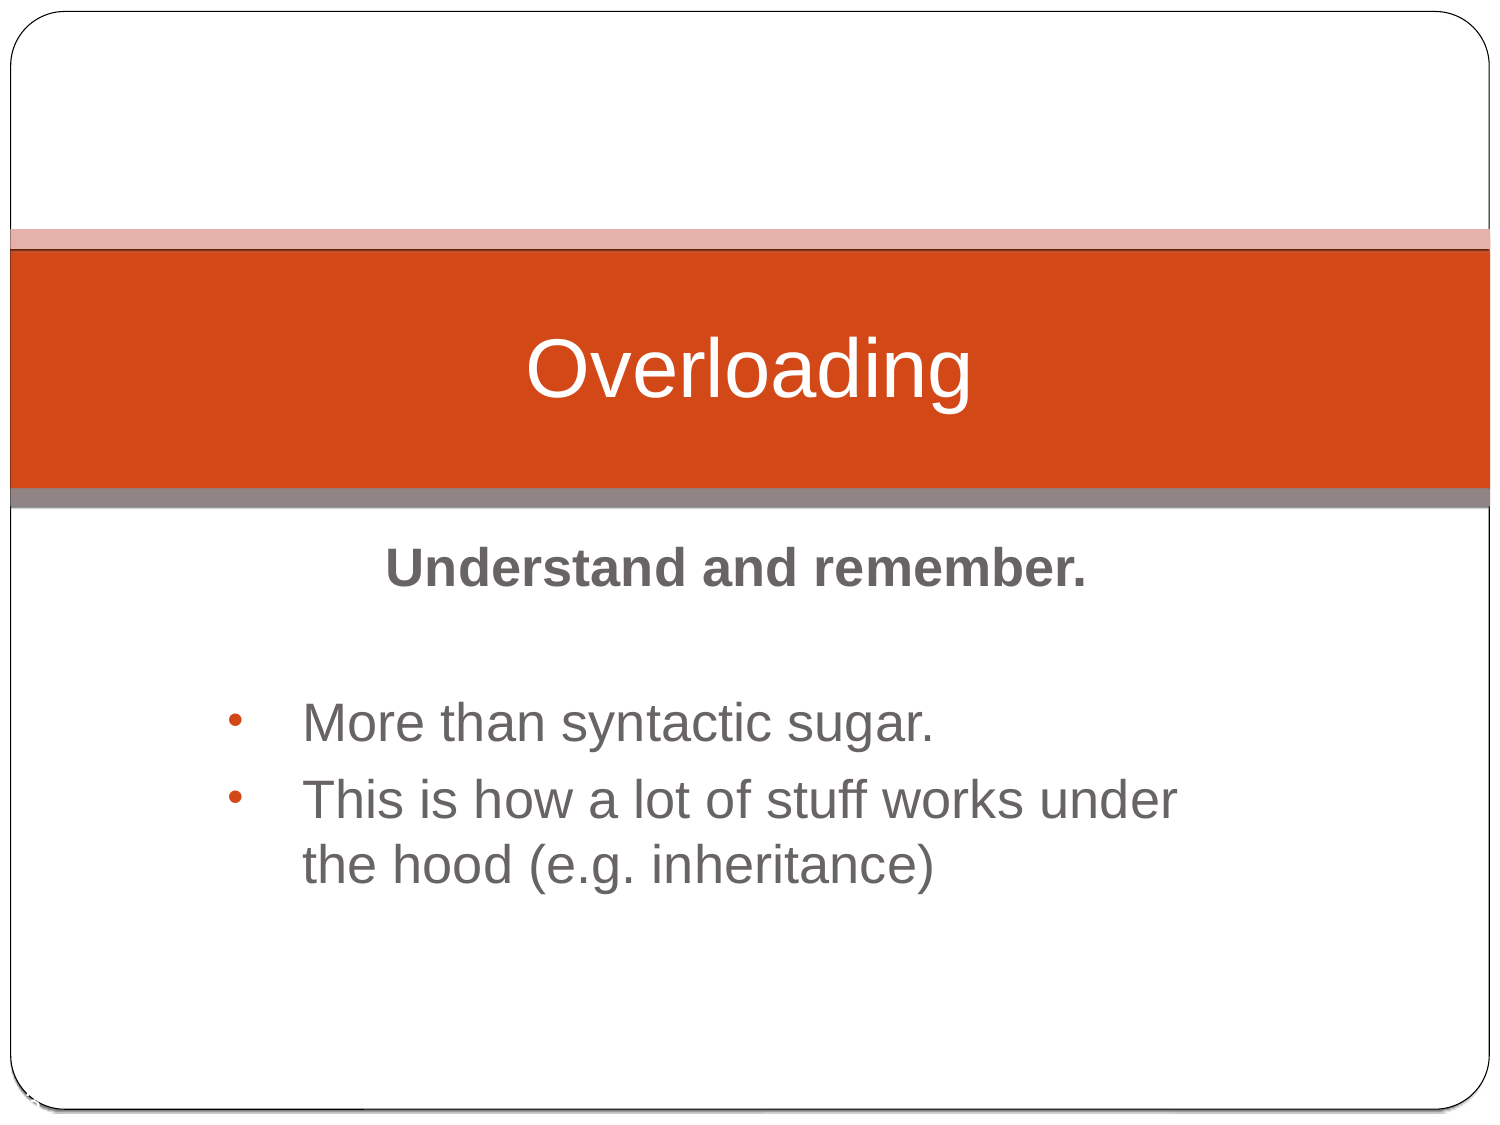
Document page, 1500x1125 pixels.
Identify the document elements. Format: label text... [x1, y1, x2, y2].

title Overloading [75, 247, 1425, 489]
subtitle Understand and remember. More than syntactic sugar. This is how a lot of stuff works under the hood (e.g. inheritance) [212, 525, 1263, 975]
slide_number <number> [0, 1074, 50, 1125]
